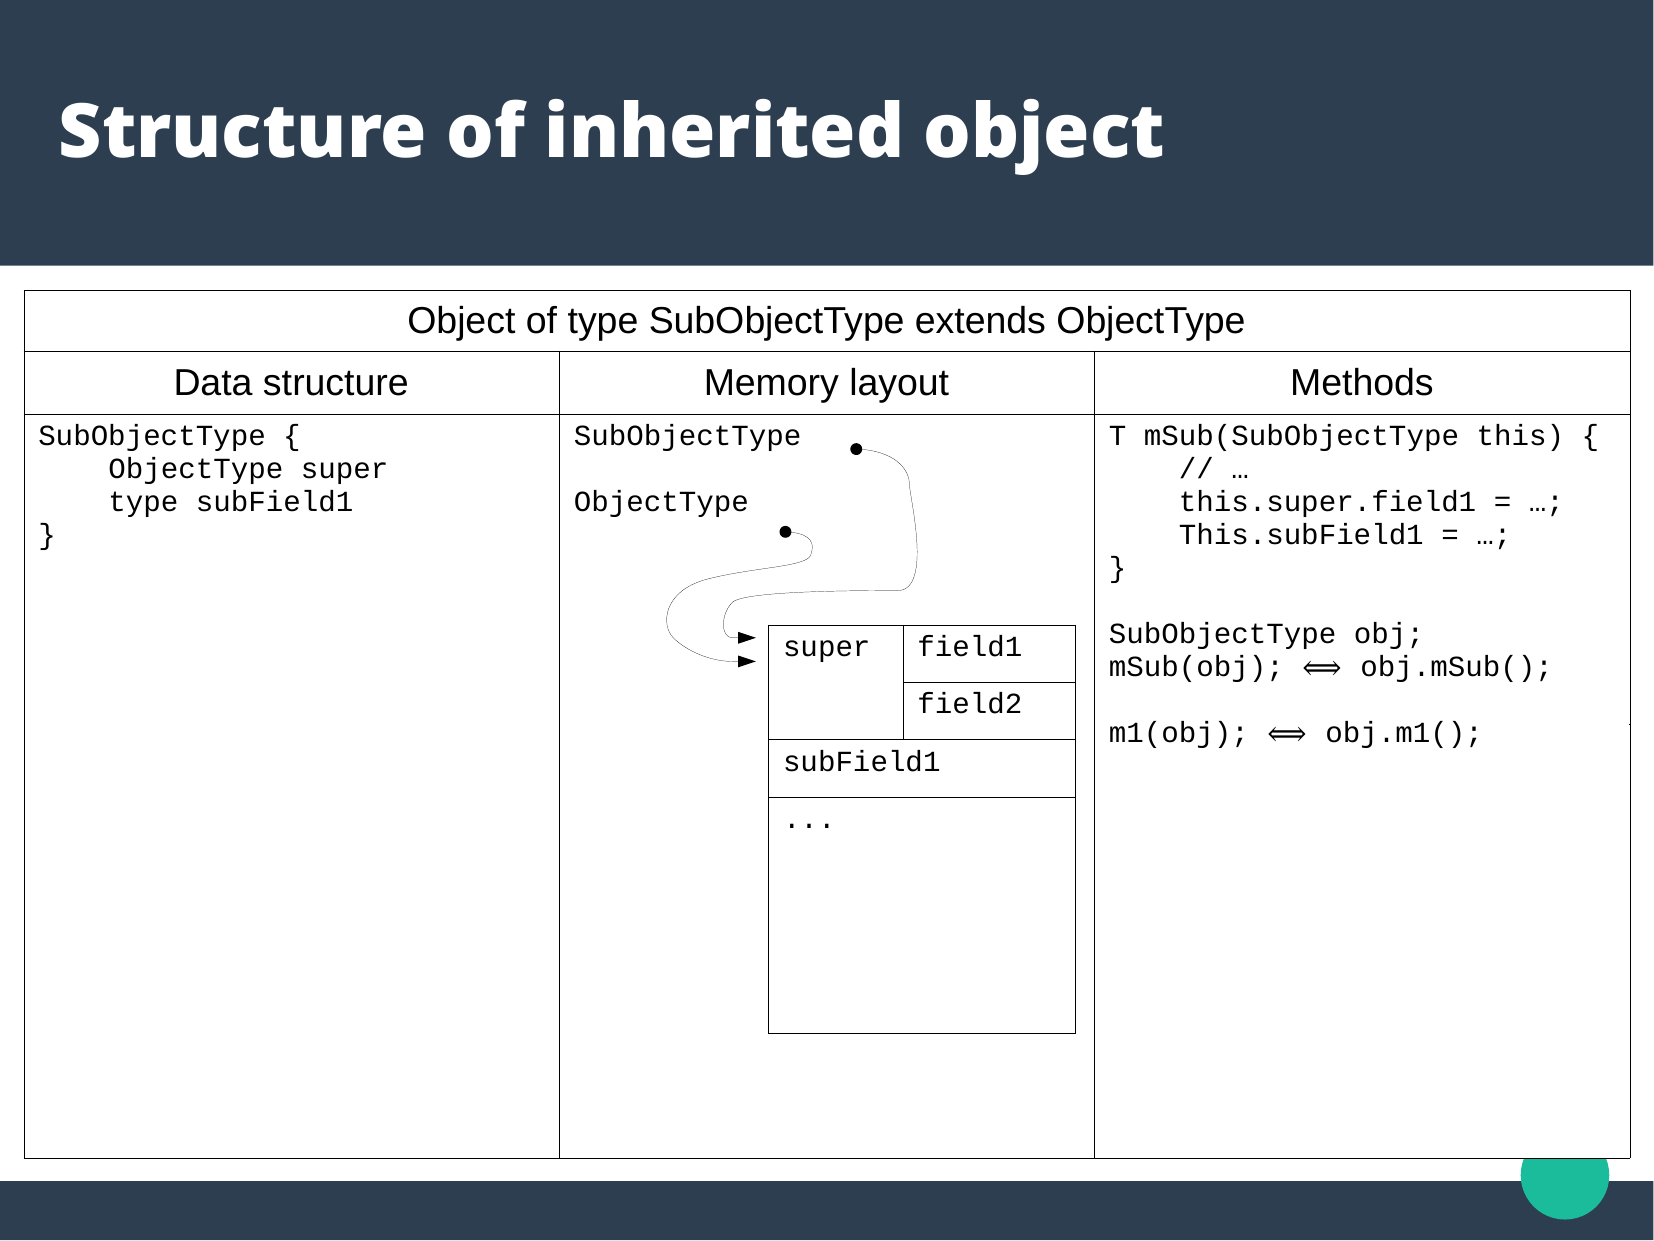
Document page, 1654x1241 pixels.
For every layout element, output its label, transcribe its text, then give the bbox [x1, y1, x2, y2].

title Structure of inherited object [59, 49, 1595, 207]
table_cell subField1 [769, 740, 1075, 797]
table_cell field2 [904, 683, 1075, 739]
table_cell SubObjectType ObjectType [560, 415, 1094, 1158]
table_cell Methods [1095, 352, 1630, 414]
table_cell SubObjectType { ObjectType super type subField1 } [25, 415, 559, 1158]
table_cell Memory layout [560, 352, 1094, 414]
table_header field1 [904, 626, 1075, 682]
table_cell Data structure [25, 352, 559, 414]
table_cell T mSub(SubObjectType this) { // … this.super.field1 = …; This.subField1 = …; } SubObjectType obj; mSub(obj); ⟺ obj.mSub(); m1(obj); ⟺ obj.m1(); [1095, 415, 1630, 1158]
table_cell ... [769, 798, 1075, 1033]
table_header Object of type SubObjectType extends ObjectType [25, 291, 1630, 351]
table_header super [769, 626, 903, 739]
